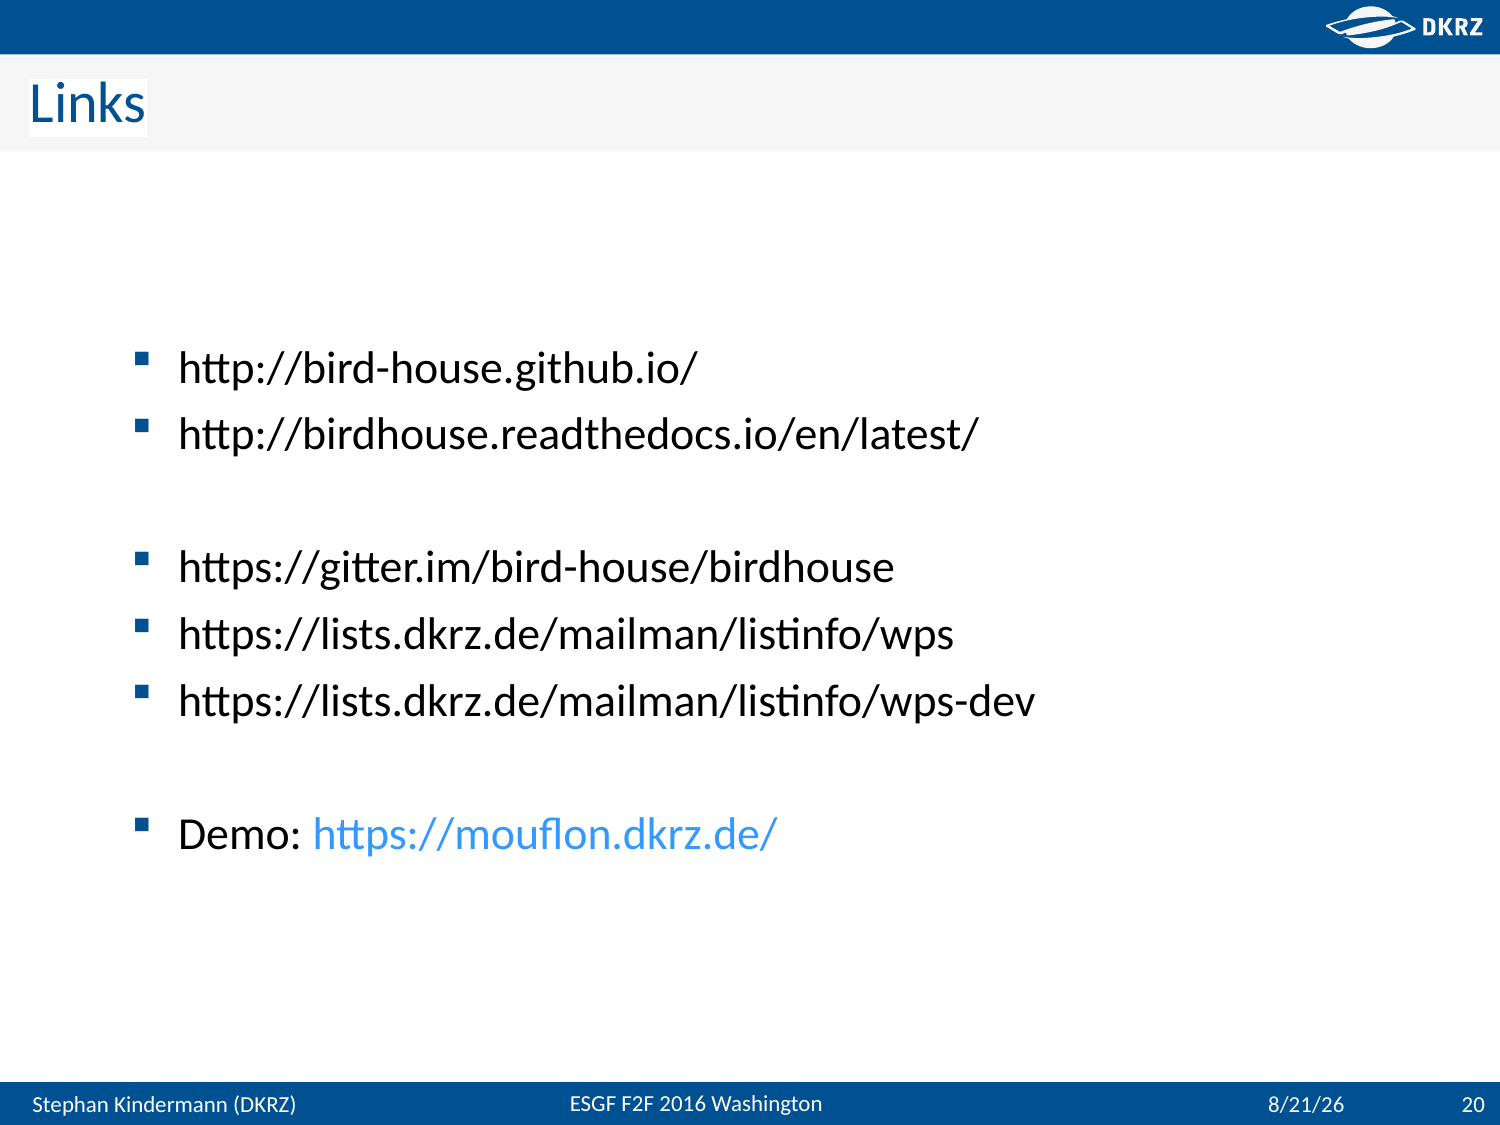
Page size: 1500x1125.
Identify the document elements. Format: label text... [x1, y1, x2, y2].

title Links [0, 56, 1500, 152]
slide_number 12/1/16 [1187, 1082, 1360, 1125]
slide_number <number> [1376, 1082, 1500, 1125]
list http://bird-house.github.io/ http://birdhouse.readthedocs.io/en/latest/ https://gitter.im/bird-house/birdhouse https://lists.dkrz.de/mailman/listinfo/wps https://lists.dkrz.de/mailman/listinfo/wps-dev Demo: https://mouflon.dkrz.de/ [41, 160, 1425, 1035]
